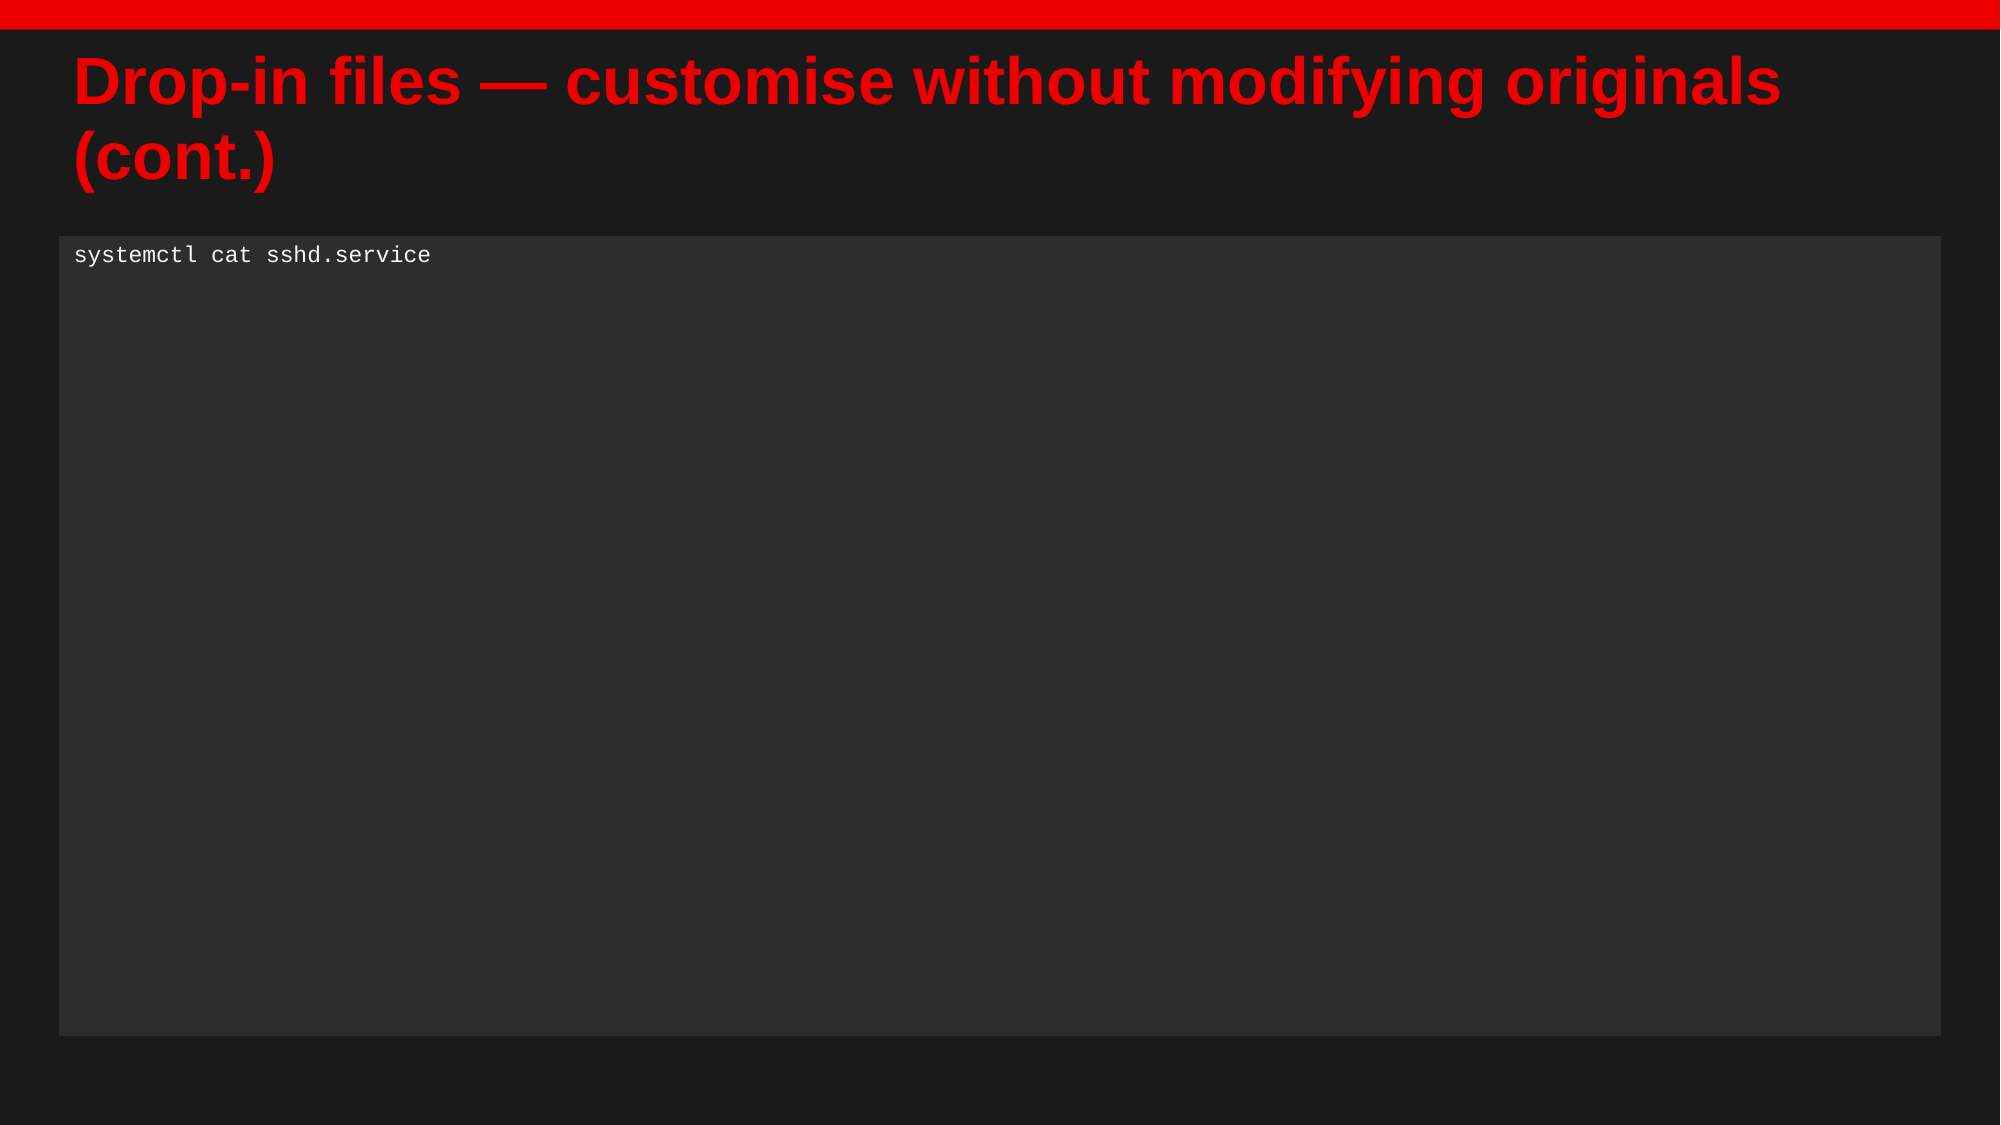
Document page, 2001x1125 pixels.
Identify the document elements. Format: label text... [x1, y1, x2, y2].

text_box [0, 0, 2001, 30]
text_box systemctl cat sshd.service [59, 236, 1942, 1037]
text_box Drop-in files — customise without modifying originals (cont.) [59, 36, 1942, 208]
